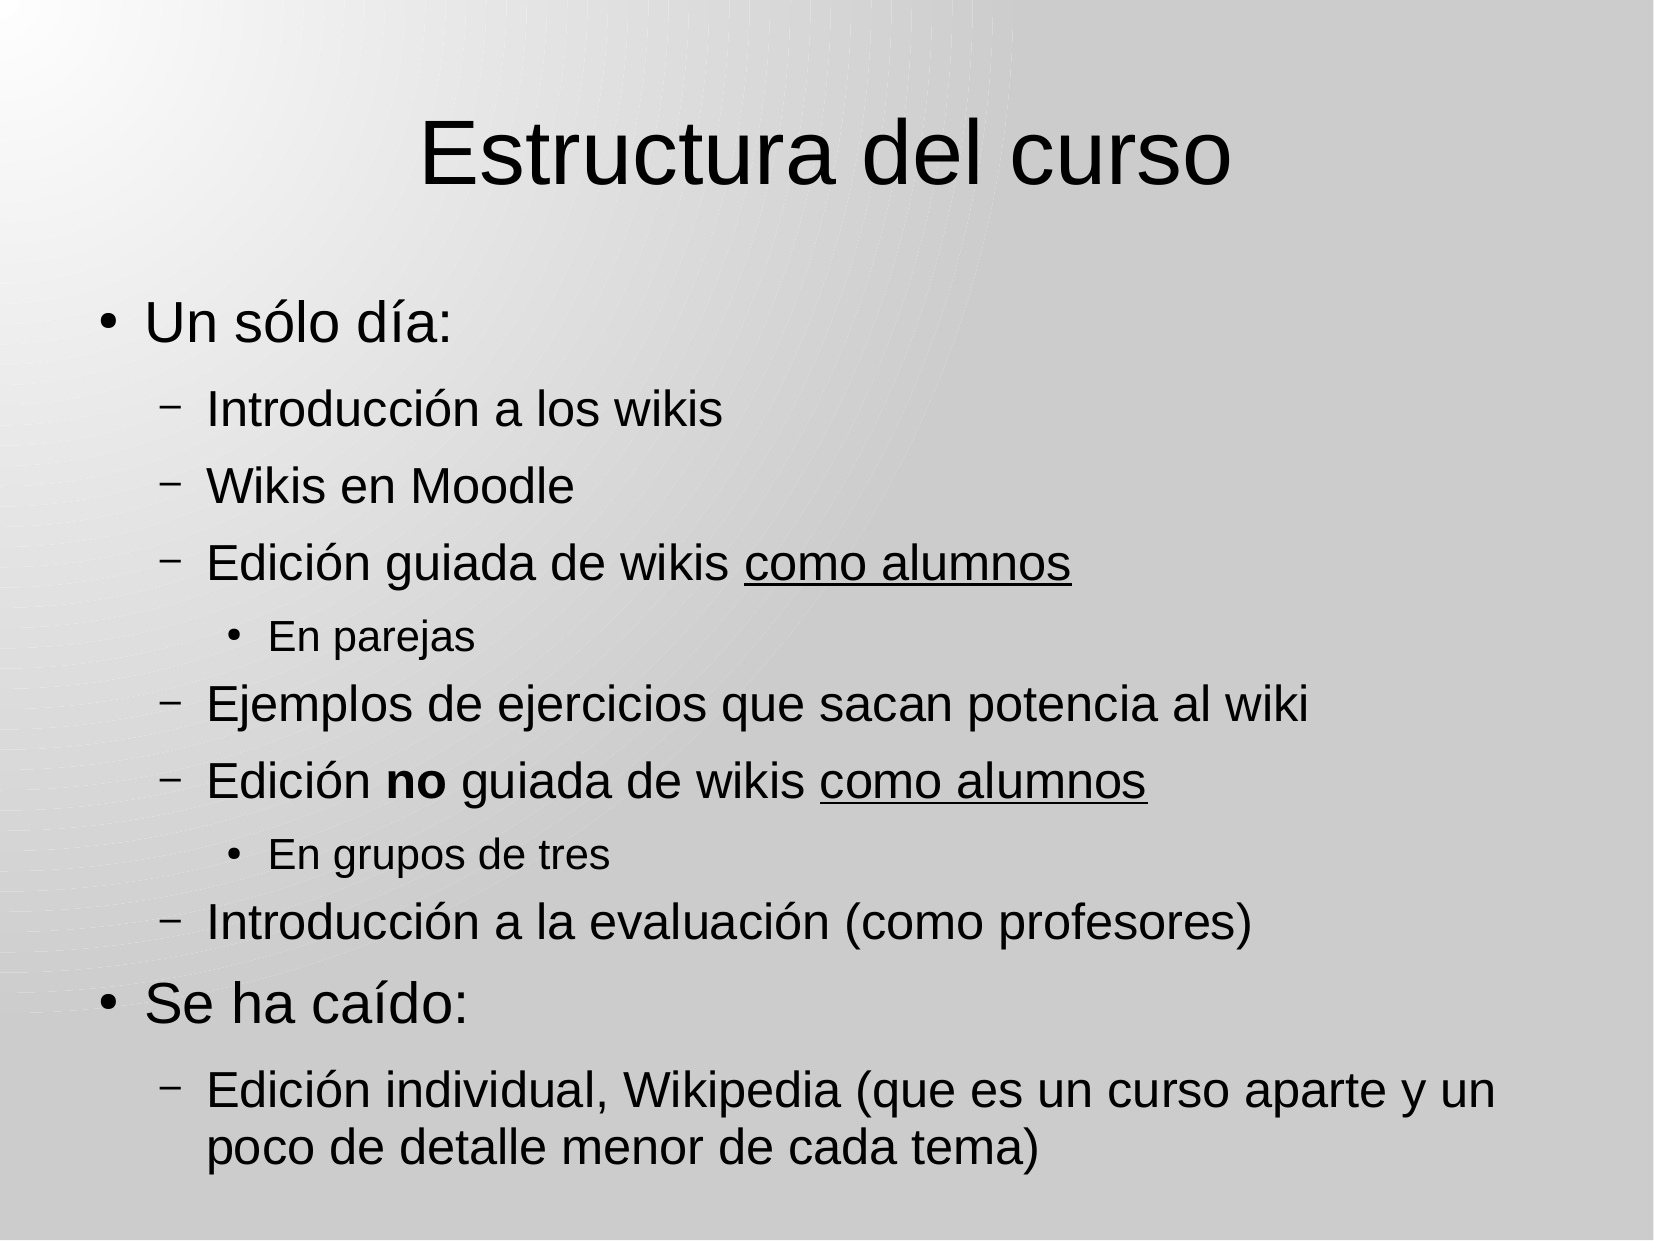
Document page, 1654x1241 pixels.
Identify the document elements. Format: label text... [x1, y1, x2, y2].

list Un sólo día: Introducción a los wikis Wikis en Moodle Edición guiada de wikis como alumnos En parejas Ejemplos de ejercicios que sacan potencia al wiki Edición no guiada de wikis como alumnos En grupos de tres Introducción a la evaluación (como profesores) Se ha caído: Edición individual, Wikipedia (que es un curso aparte y un poco de detalle menor de cada tema) [82, 290, 1538, 1182]
title Estructura del curso [82, 49, 1571, 257]
